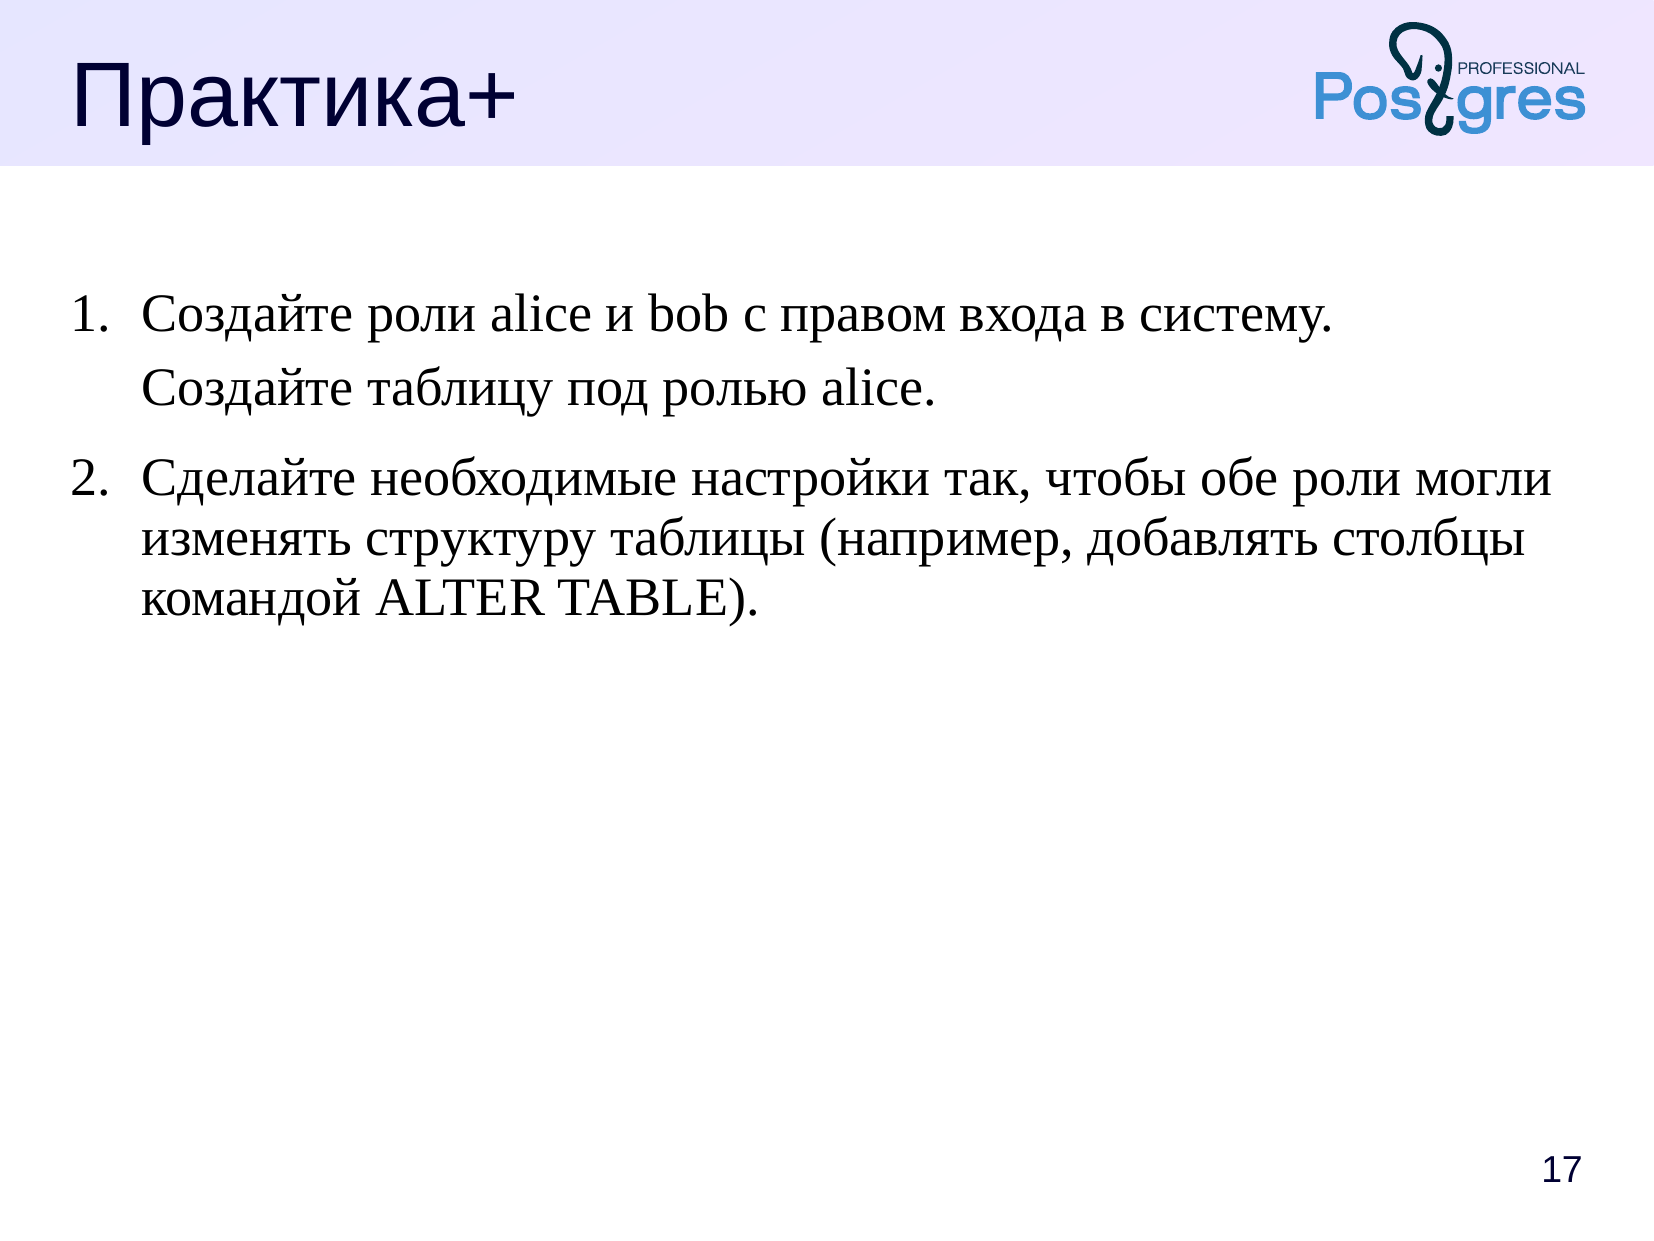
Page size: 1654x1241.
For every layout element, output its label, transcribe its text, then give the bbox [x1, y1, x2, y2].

list Создайте роли alice и bob с правом входа в систему. Создайте таблицу под ролью alice. Сделайте необходимые настройки так, чтобы обе роли могли изменять структуру таблицы (например, добавлять столбцы командой ALTER TABLE). [70, 283, 1583, 1134]
title Практика+ [70, 43, 1241, 147]
